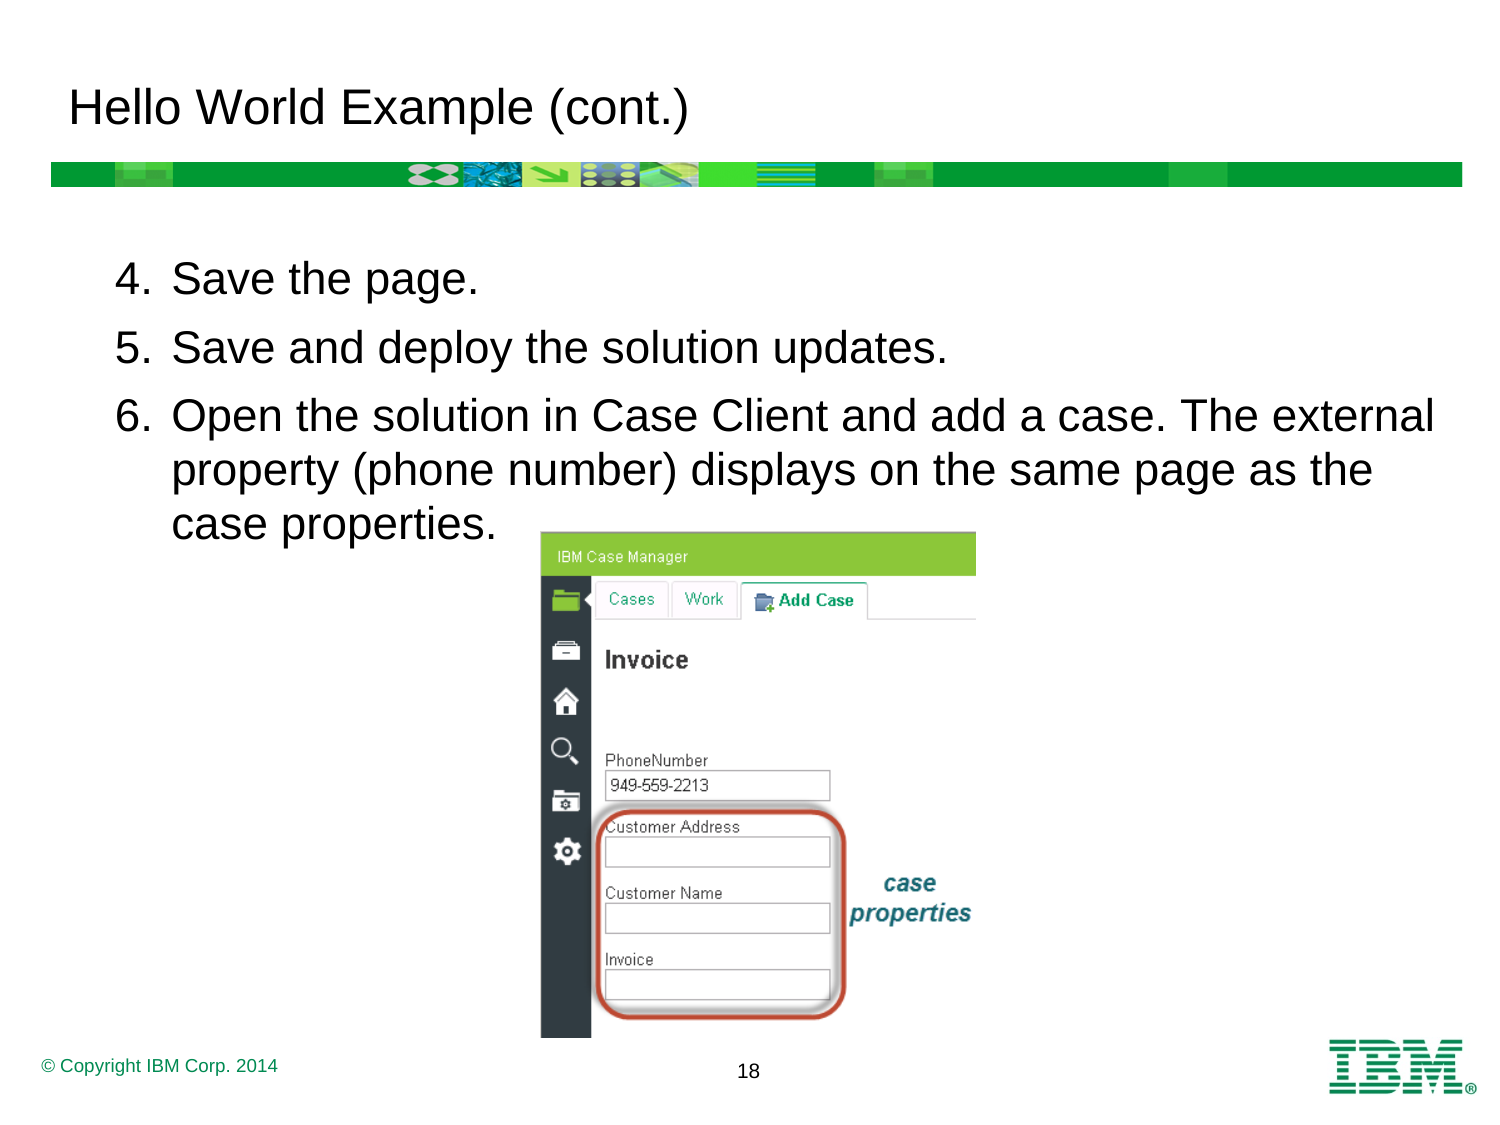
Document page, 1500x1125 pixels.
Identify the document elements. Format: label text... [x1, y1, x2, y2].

title Hello World Example (cont.) [53, 69, 1239, 144]
list Save the page. Save and deploy the solution updates. Open the solution in Case Client and add a case. The external property (phone number) displays on the same page as the case properties. [24, 243, 1463, 1038]
picture [540, 531, 976, 1038]
picture [50, 161, 1463, 189]
picture [1327, 1037, 1479, 1096]
